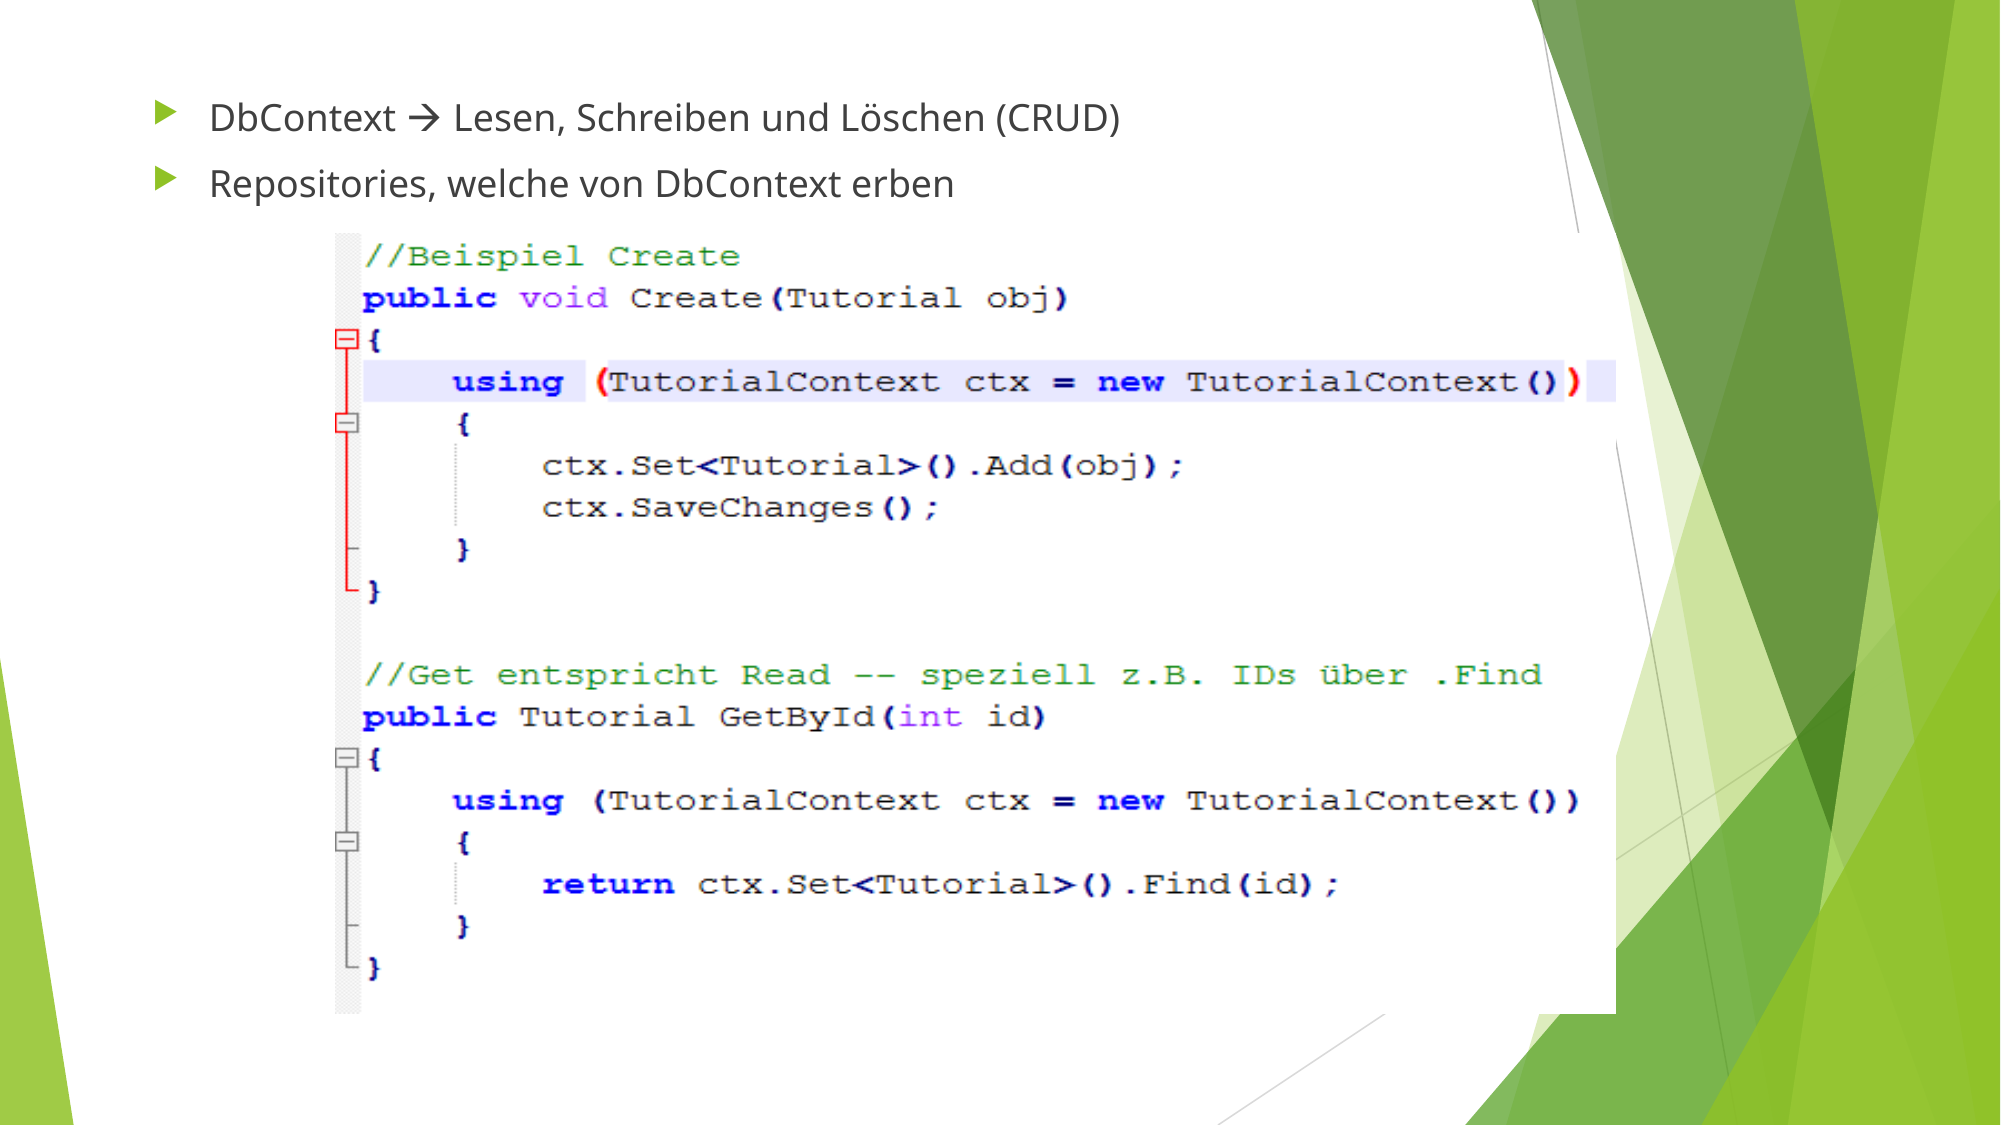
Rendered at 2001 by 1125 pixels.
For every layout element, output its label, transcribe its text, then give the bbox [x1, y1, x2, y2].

picture [335, 233, 1616, 1014]
list DbContext  Lesen, Schreiben und Löschen (CRUD) Repositories, welche von DbContext erben [137, 86, 1863, 1014]
